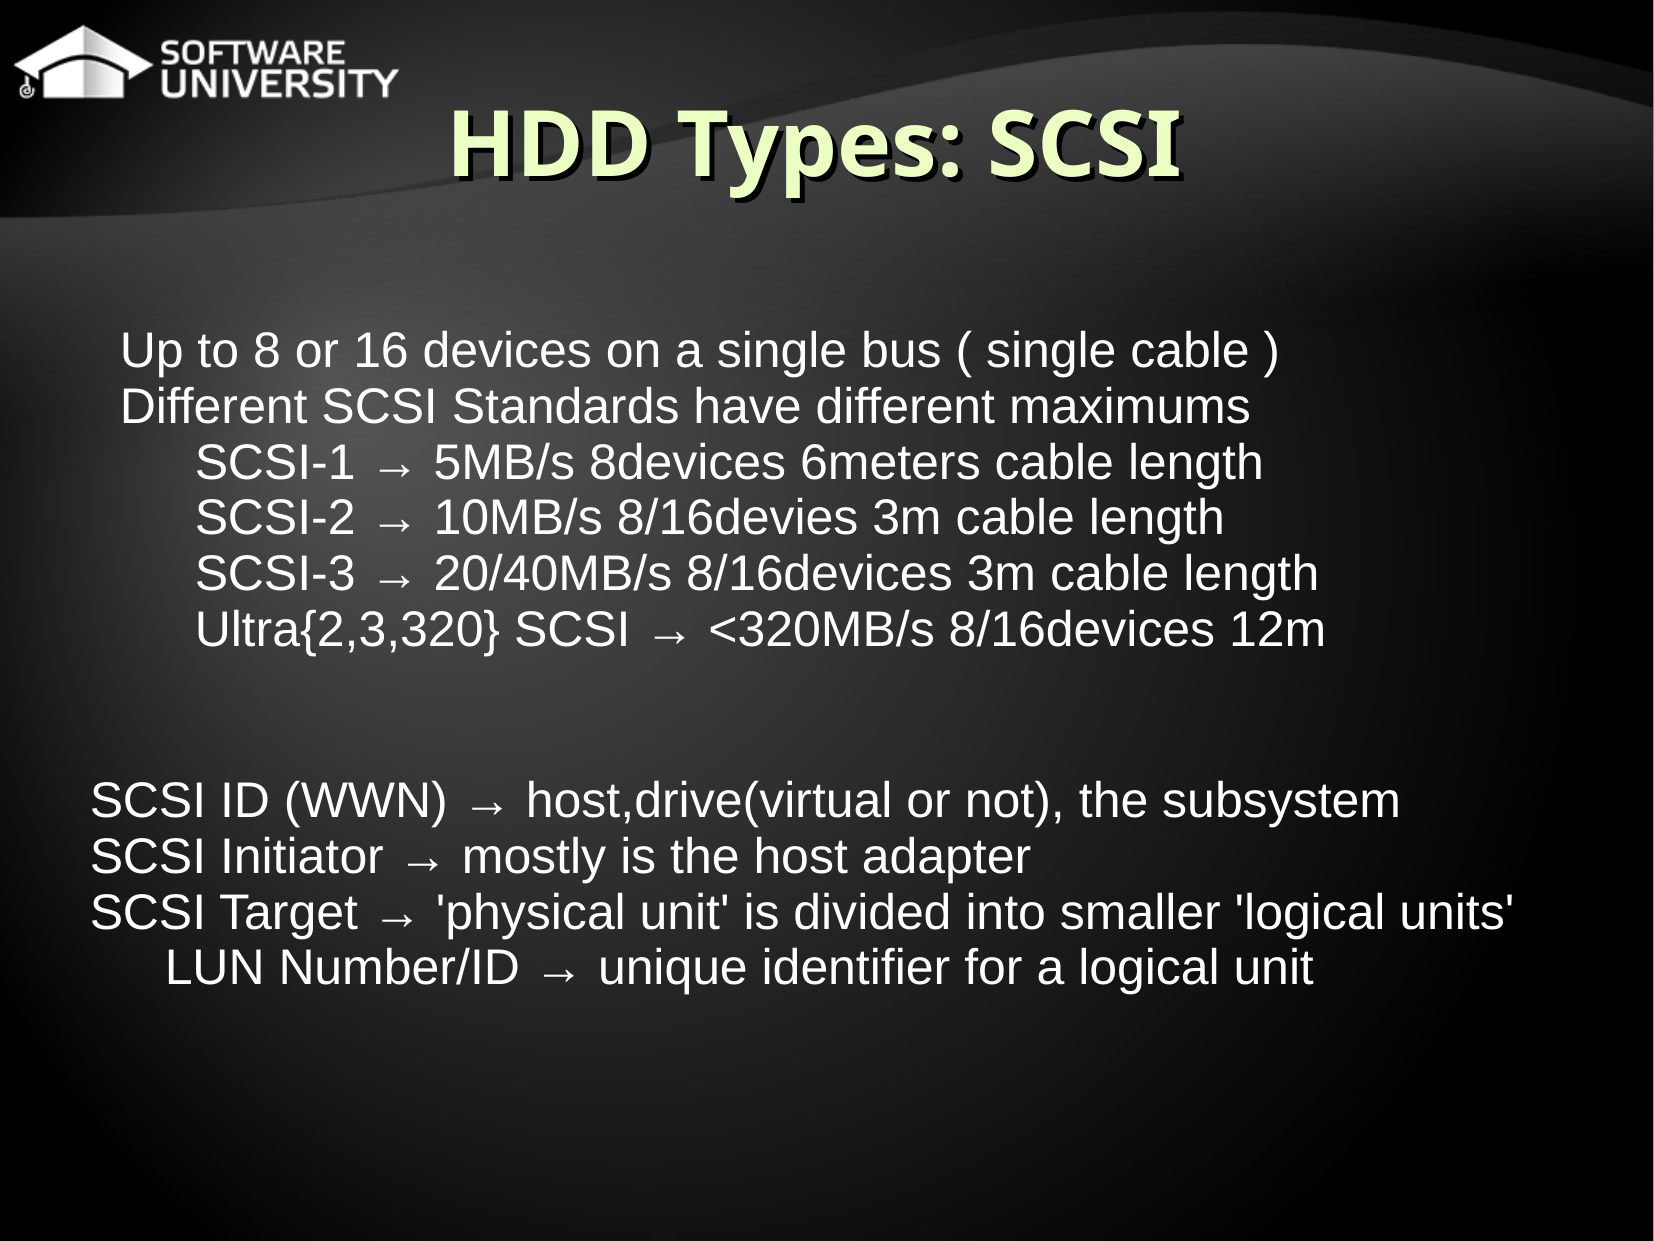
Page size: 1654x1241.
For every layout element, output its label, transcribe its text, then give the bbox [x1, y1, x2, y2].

text_box SCSI ID (WWN) → host,drive(virtual or not), the subsystem SCSI Initiator → mostly is the host adapter SCSI Target → 'physical unit' is divided into smaller 'logical units' LUN Number/ID → unique identifier for a logical unit [75, 765, 1532, 1003]
text_box Up to 8 or 16 devices on a single bus ( single cable ) Different SCSI Standards have different maximums SCSI-1 → 5MB/s 8devices 6meters cable length SCSI-2 → 10MB/s 8/16devies 3m cable length SCSI-3 → 20/40MB/s 8/16devices 3m cable length Ultra{2,3,320} SCSI → <320MB/s 8/16devices 12m [105, 315, 1343, 665]
picture [0, 0, 1654, 1241]
title HDD Types: SCSI [82, 84, 1571, 196]
